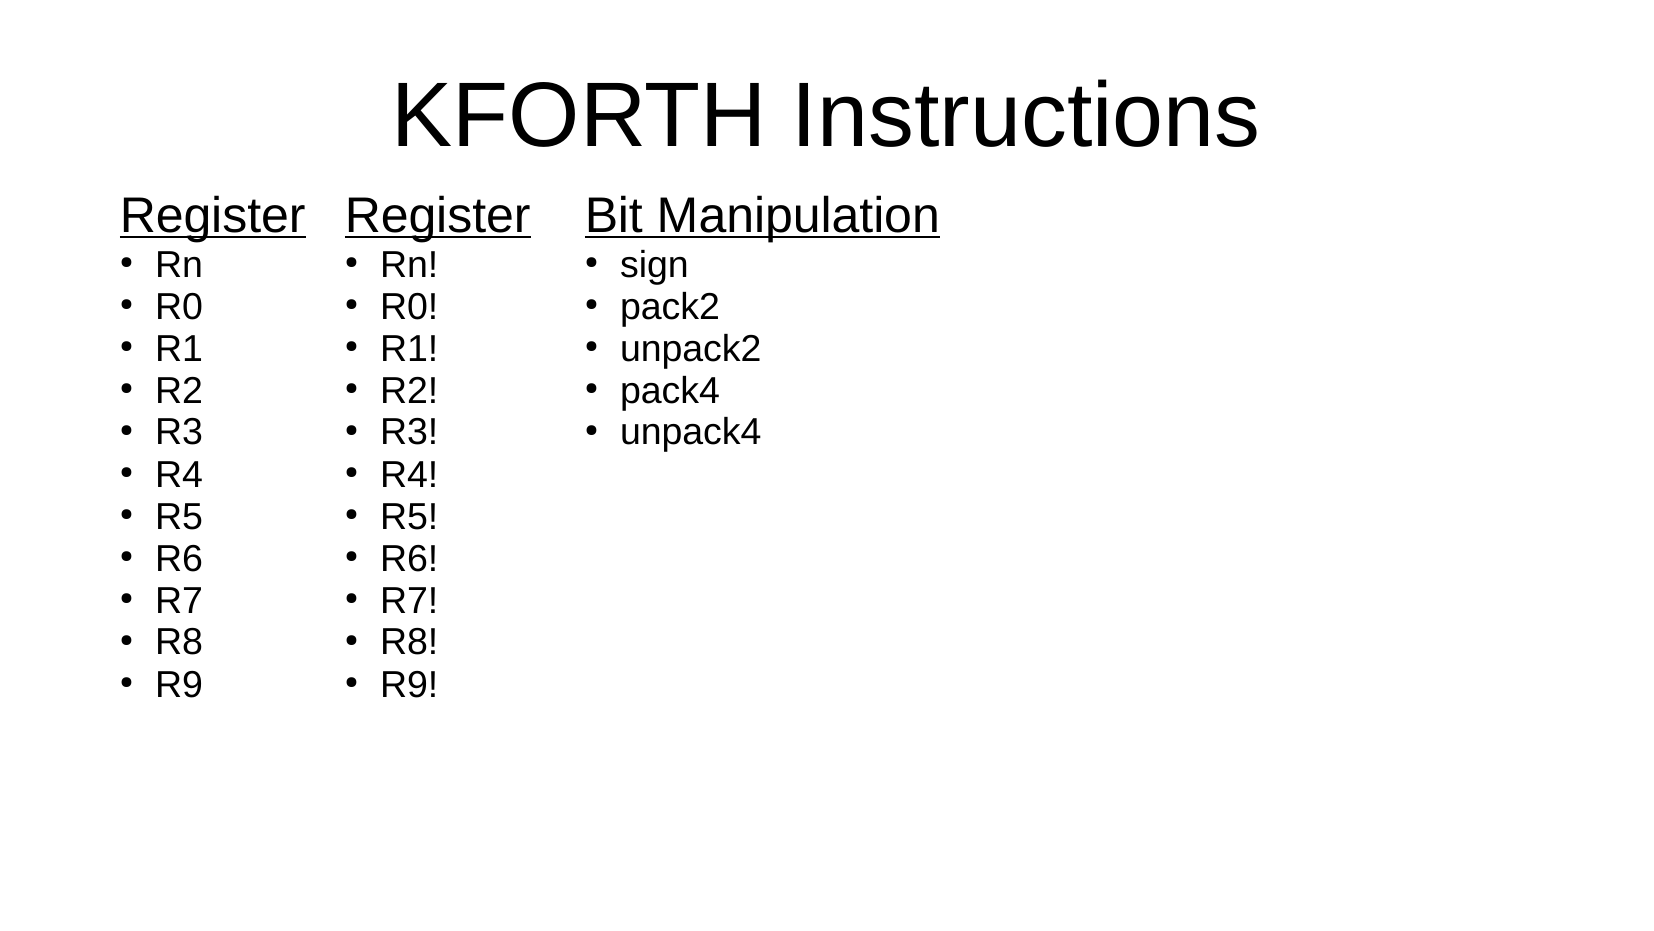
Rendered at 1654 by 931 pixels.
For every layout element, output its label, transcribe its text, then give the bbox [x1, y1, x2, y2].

title KFORTH Instructions [82, 37, 1571, 193]
text_box Register Rn R0 R1 R2 R3 R4 R5 R6 R7 R8 R9 [105, 180, 330, 713]
text_box Register Rn! R0! R1! R2! R3! R4! R5! R6! R7! R8! R9! [330, 180, 556, 713]
text_box Bit Manipulation sign pack2 unpack2 pack4 unpack4 [570, 180, 961, 713]
